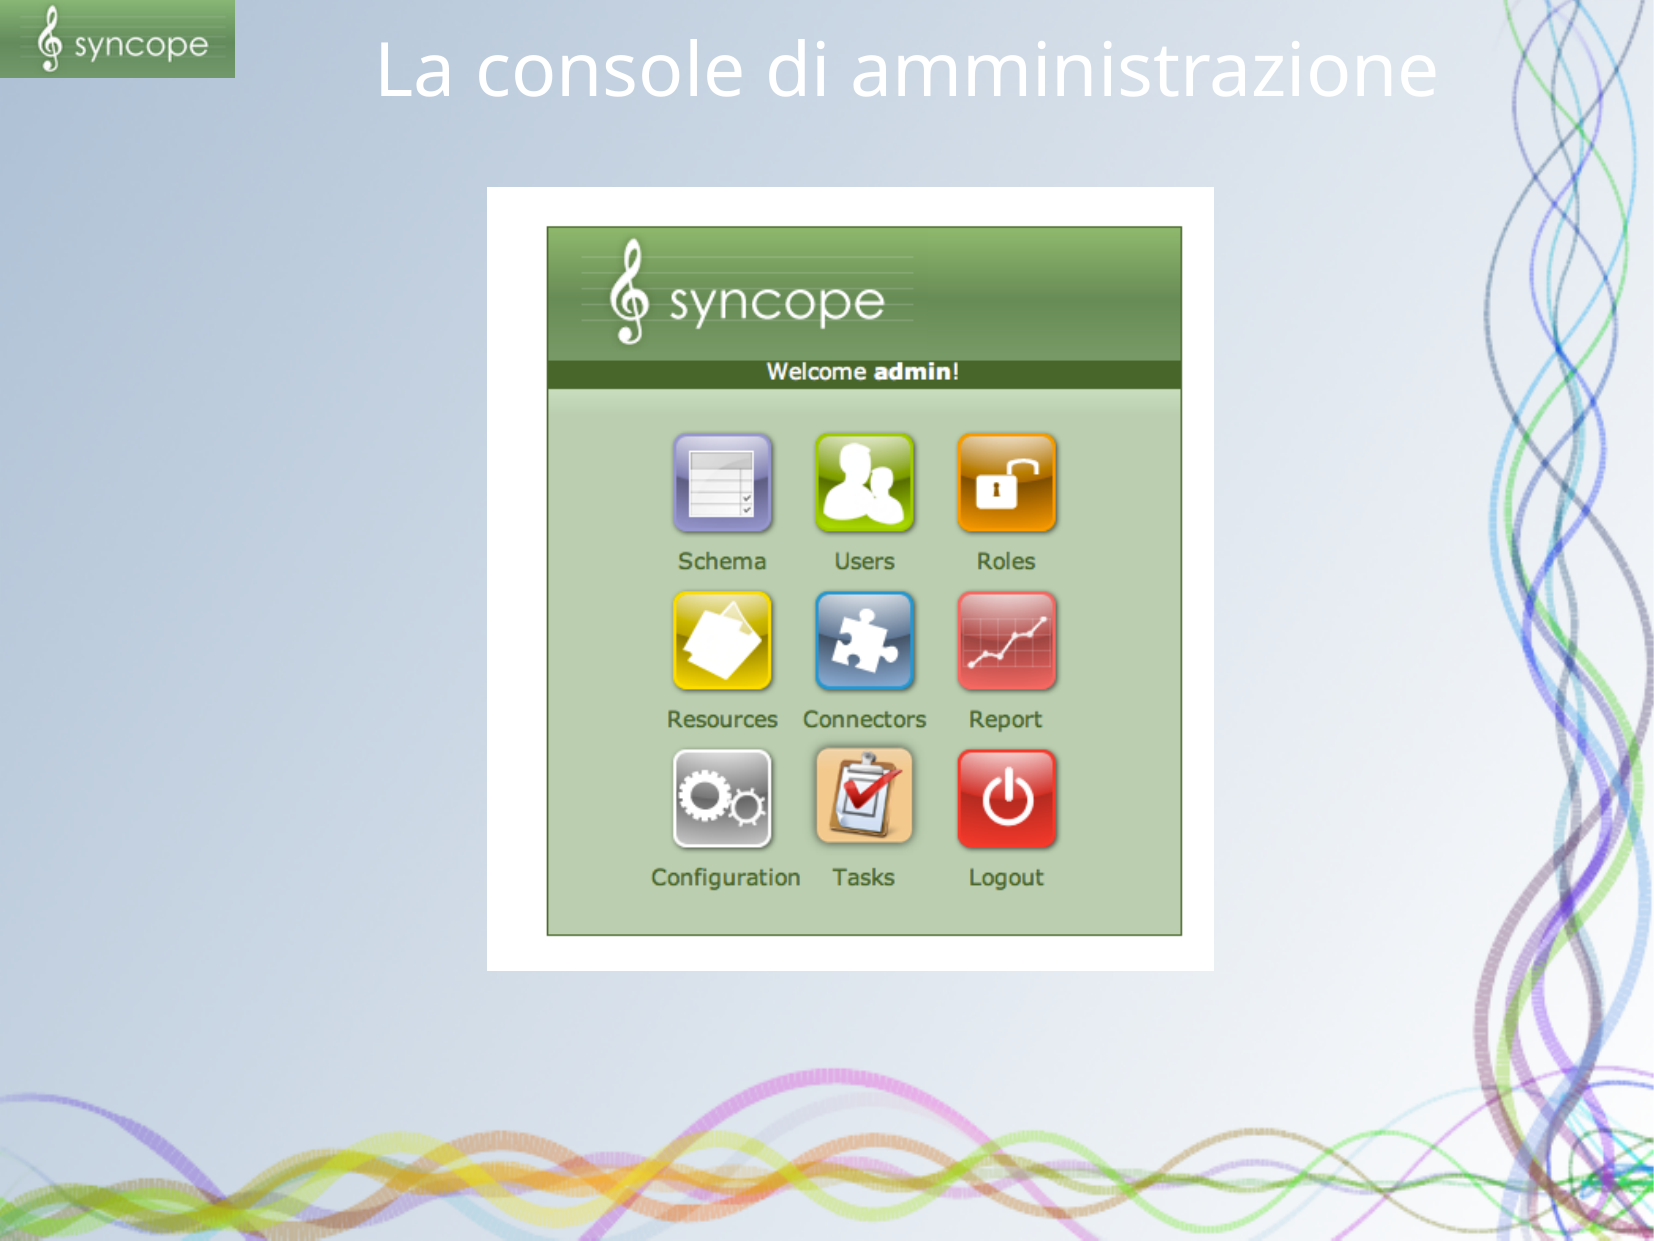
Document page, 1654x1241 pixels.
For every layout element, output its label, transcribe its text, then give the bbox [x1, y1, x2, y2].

picture [0, 0, 1654, 1241]
text_box La console di amministrazione [359, 9, 1576, 140]
